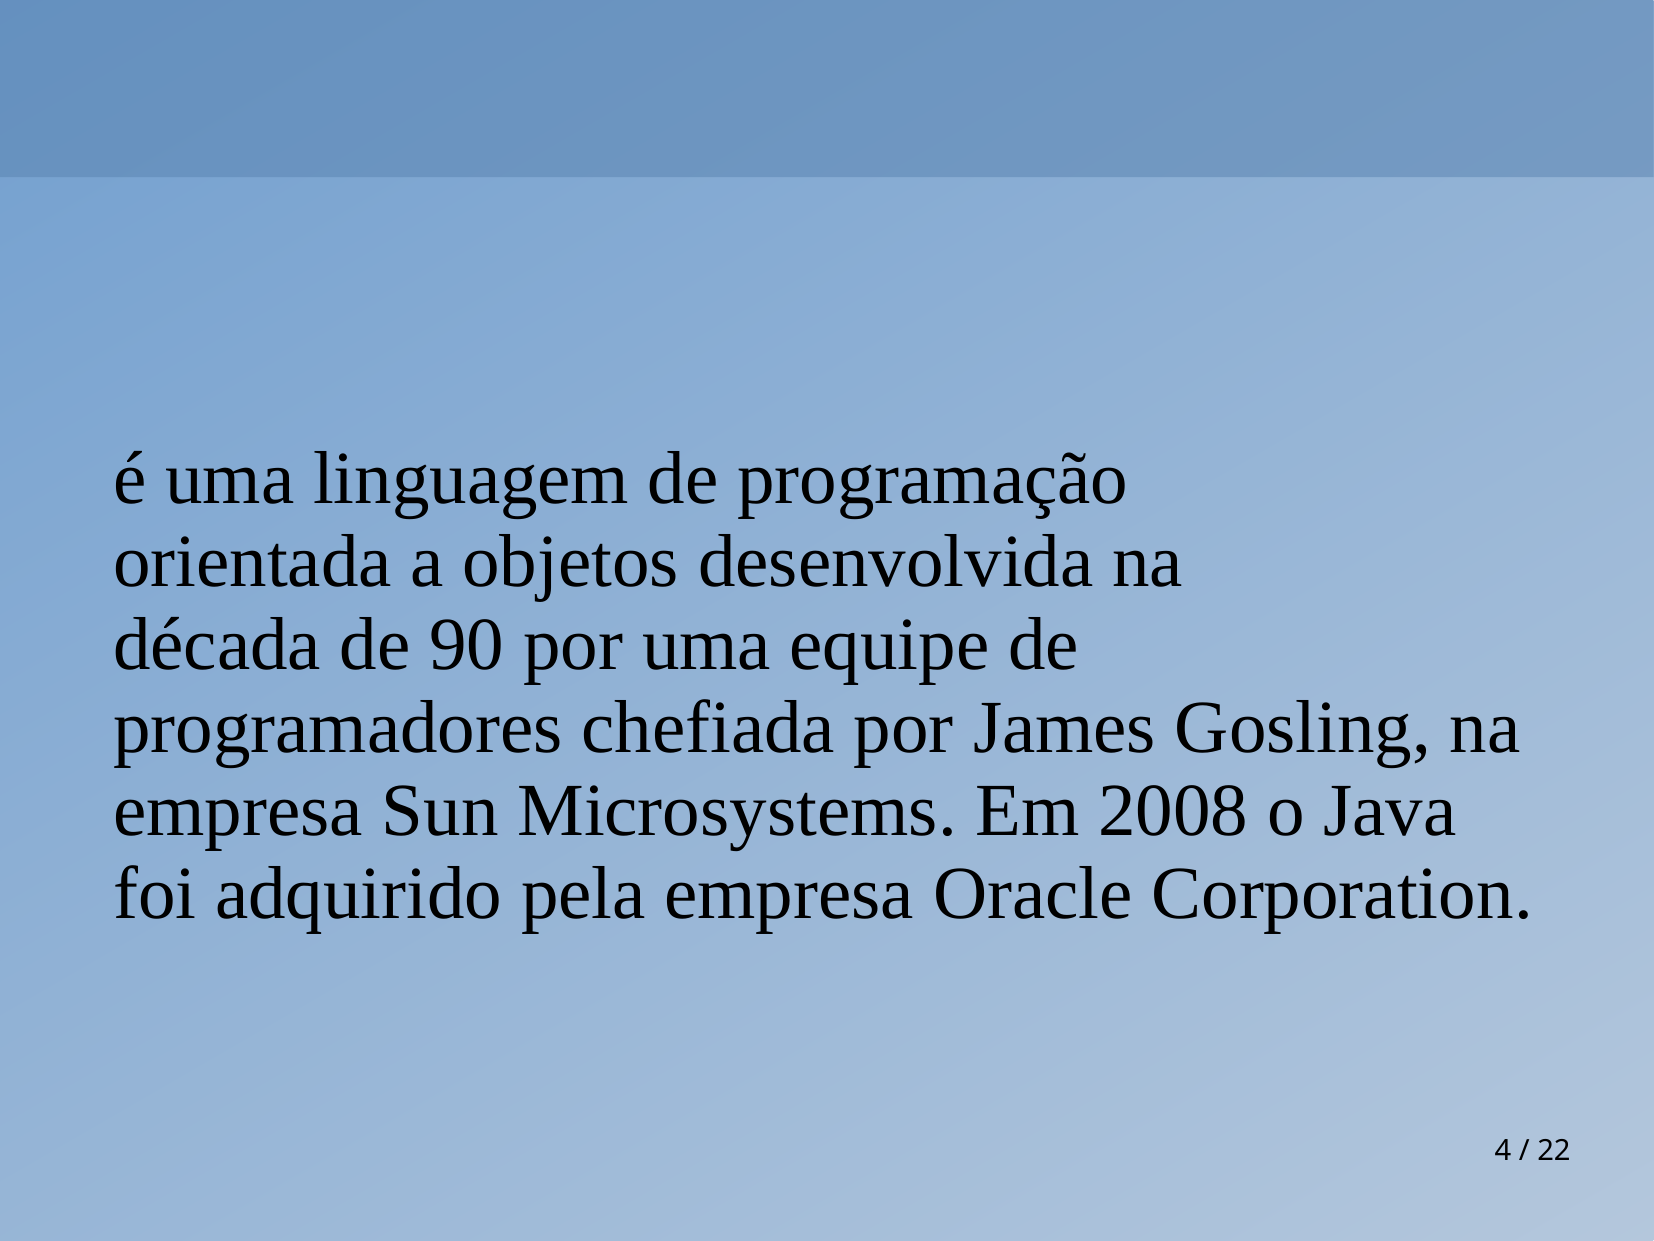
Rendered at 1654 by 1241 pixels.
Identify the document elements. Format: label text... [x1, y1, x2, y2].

list é uma linguagem de programação orientada a objetos desenvolvida na década de 90 por uma equipe de programadores chefiada por James Gosling, na empresa Sun Microsystems. Em 2008 o Java foi adquirido pela empresa Oracle Corporation. [70, 437, 1536, 1004]
